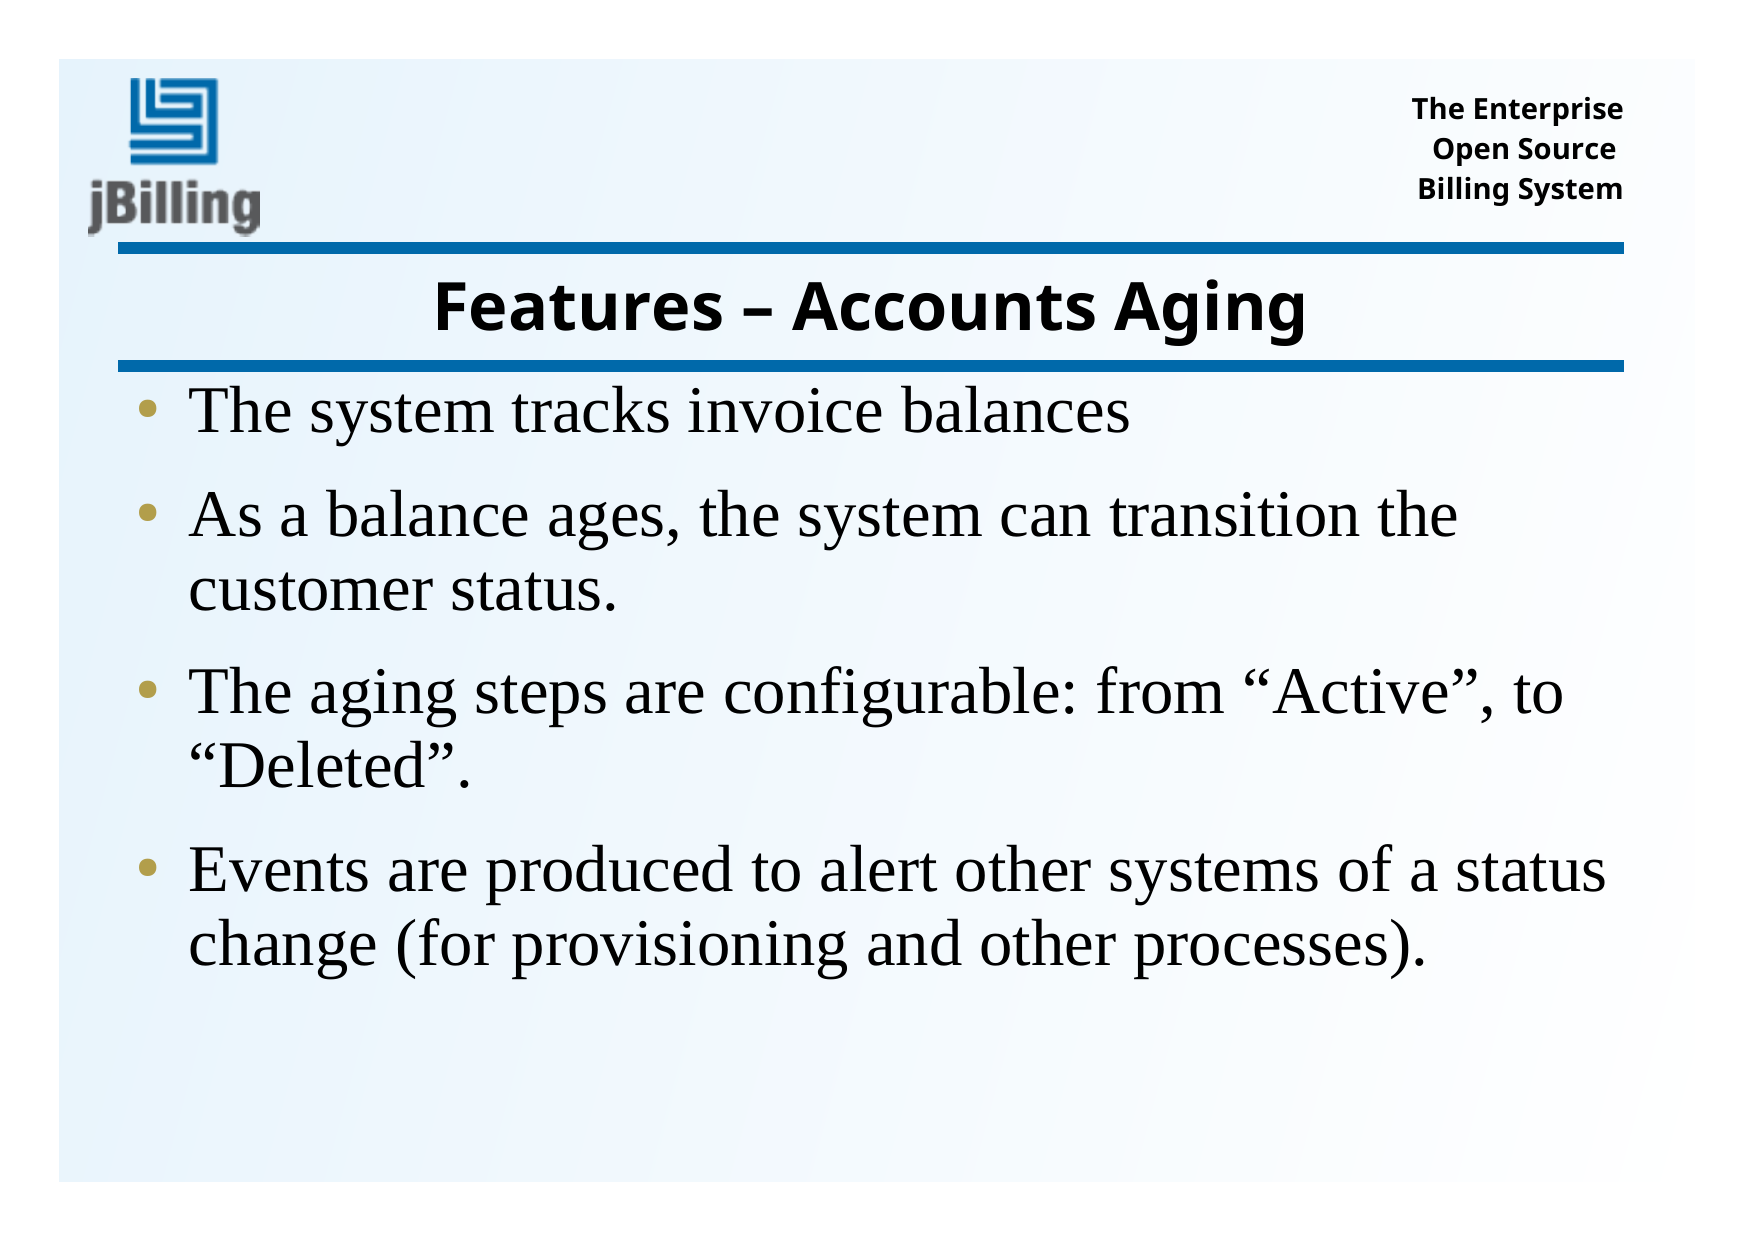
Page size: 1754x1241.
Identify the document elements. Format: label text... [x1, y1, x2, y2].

title Features – Accounts Aging [118, 248, 1625, 361]
picture [88, 78, 260, 237]
list The system tracks invoice balances As a balance ages, the system can transition the customer status. The aging steps are configurable: from “Active”, to “Deleted”. Events are produced to alert other systems of a status change (for provisioning and other processes). [118, 373, 1625, 1134]
